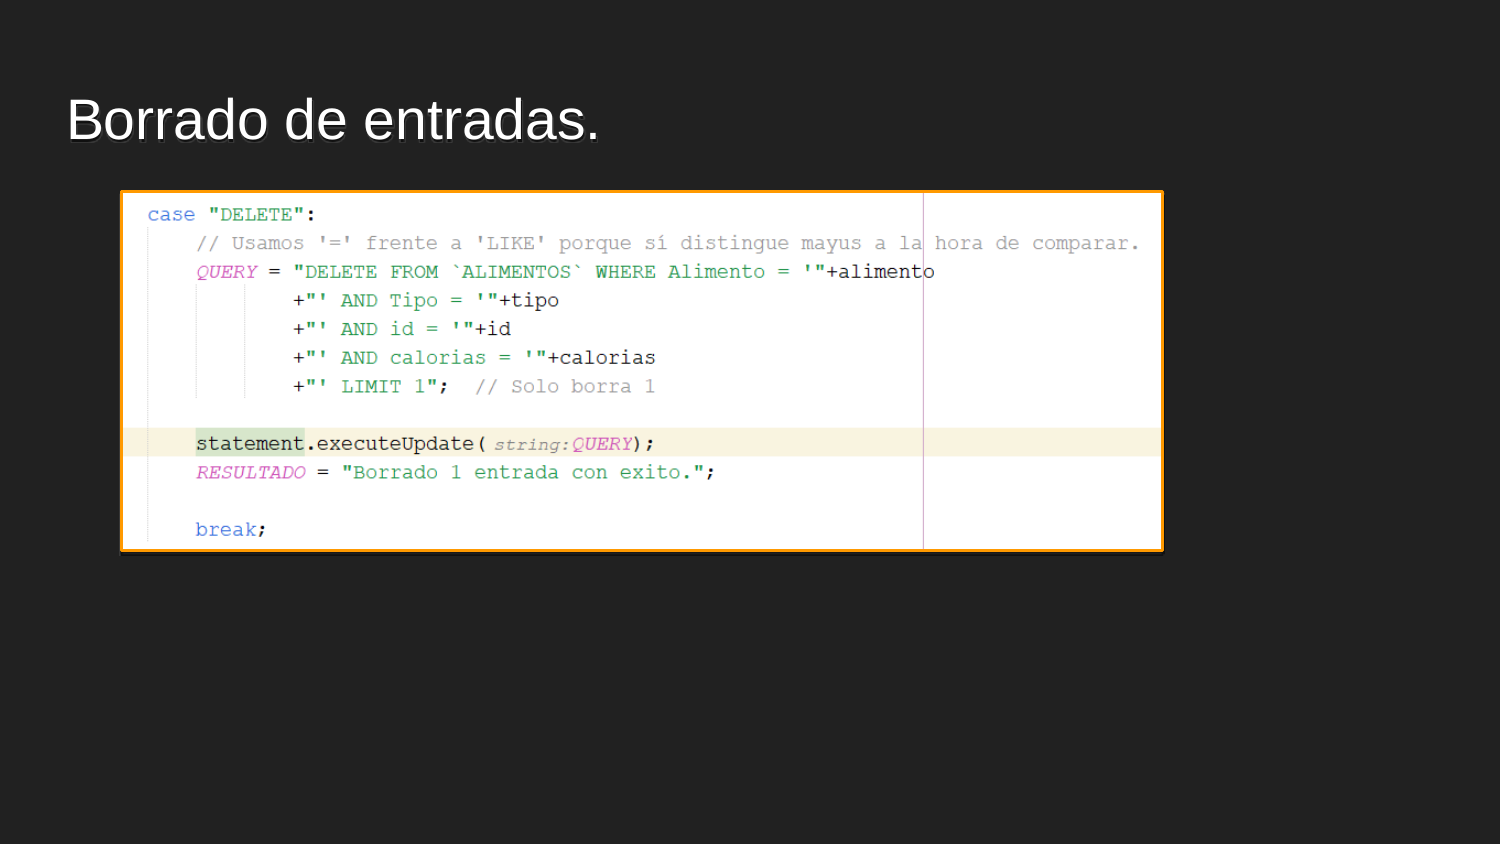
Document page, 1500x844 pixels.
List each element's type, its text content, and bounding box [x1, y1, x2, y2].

title Borrado de entradas. [51, 72, 1449, 167]
picture [123, 193, 1162, 549]
